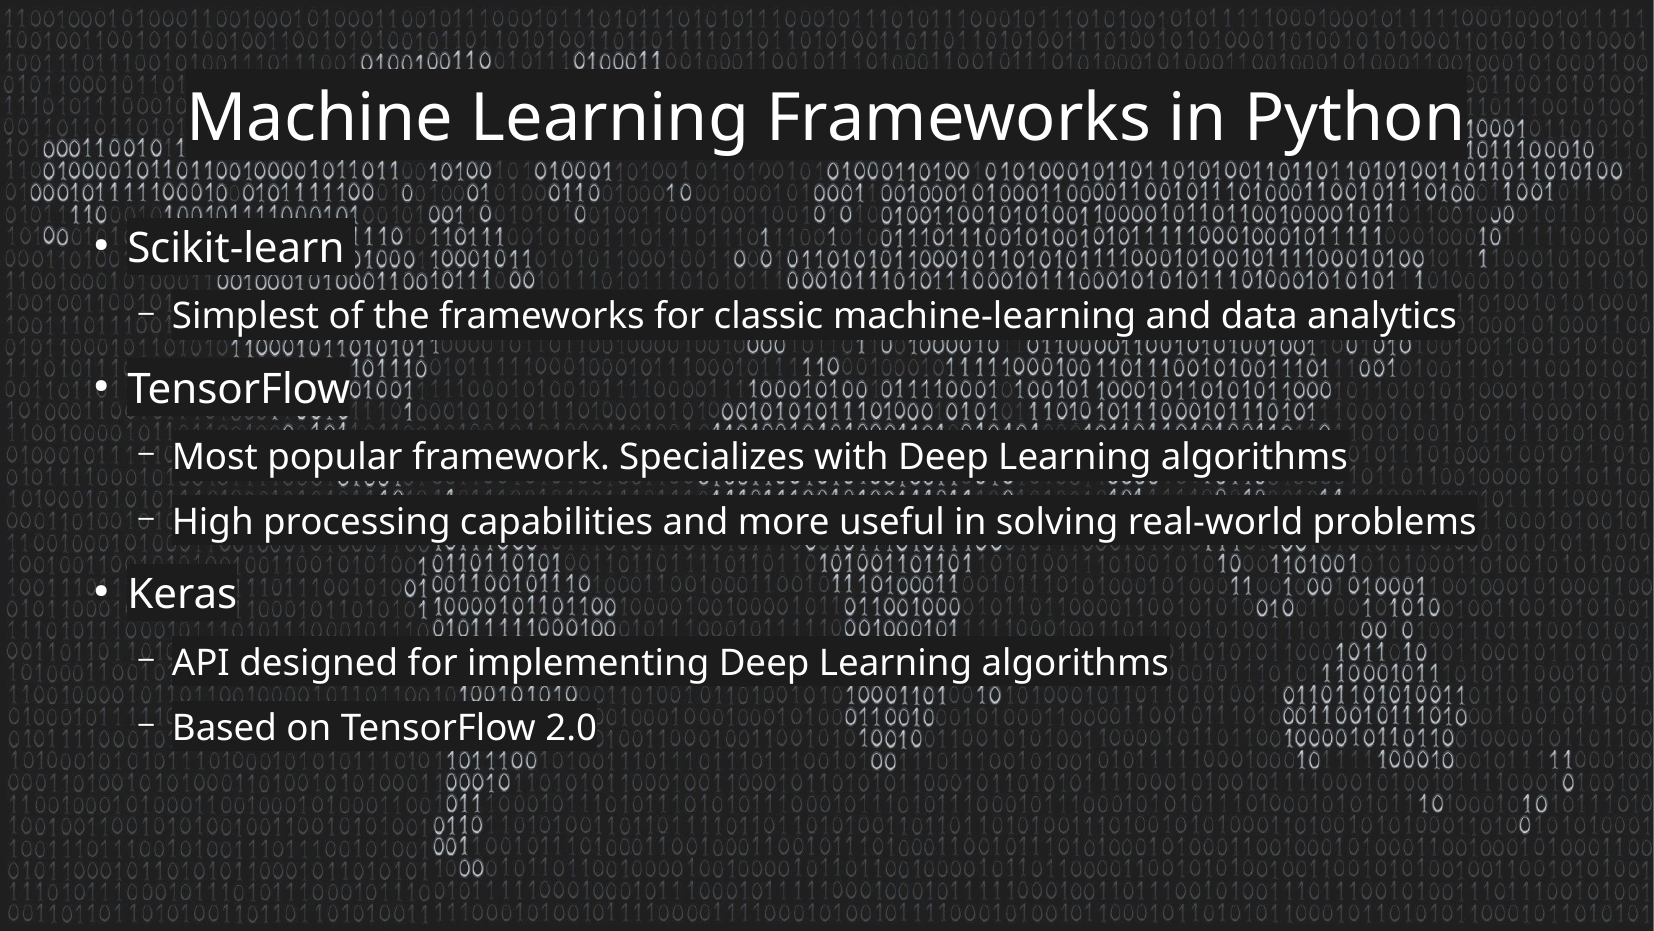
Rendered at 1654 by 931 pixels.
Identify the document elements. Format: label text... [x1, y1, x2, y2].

picture [0, 0, 1654, 931]
title Machine Learning Frameworks in Python [82, 37, 1571, 193]
list Scikit-learn Simplest of the frameworks for classic machine-learning and data analytics TensorFlow Most popular framework. Specializes with Deep Learning algorithms High processing capabilities and more useful in solving real-world problems Keras API designed for implementing Deep Learning algorithms Based on TensorFlow 2.0 [82, 217, 1571, 758]
